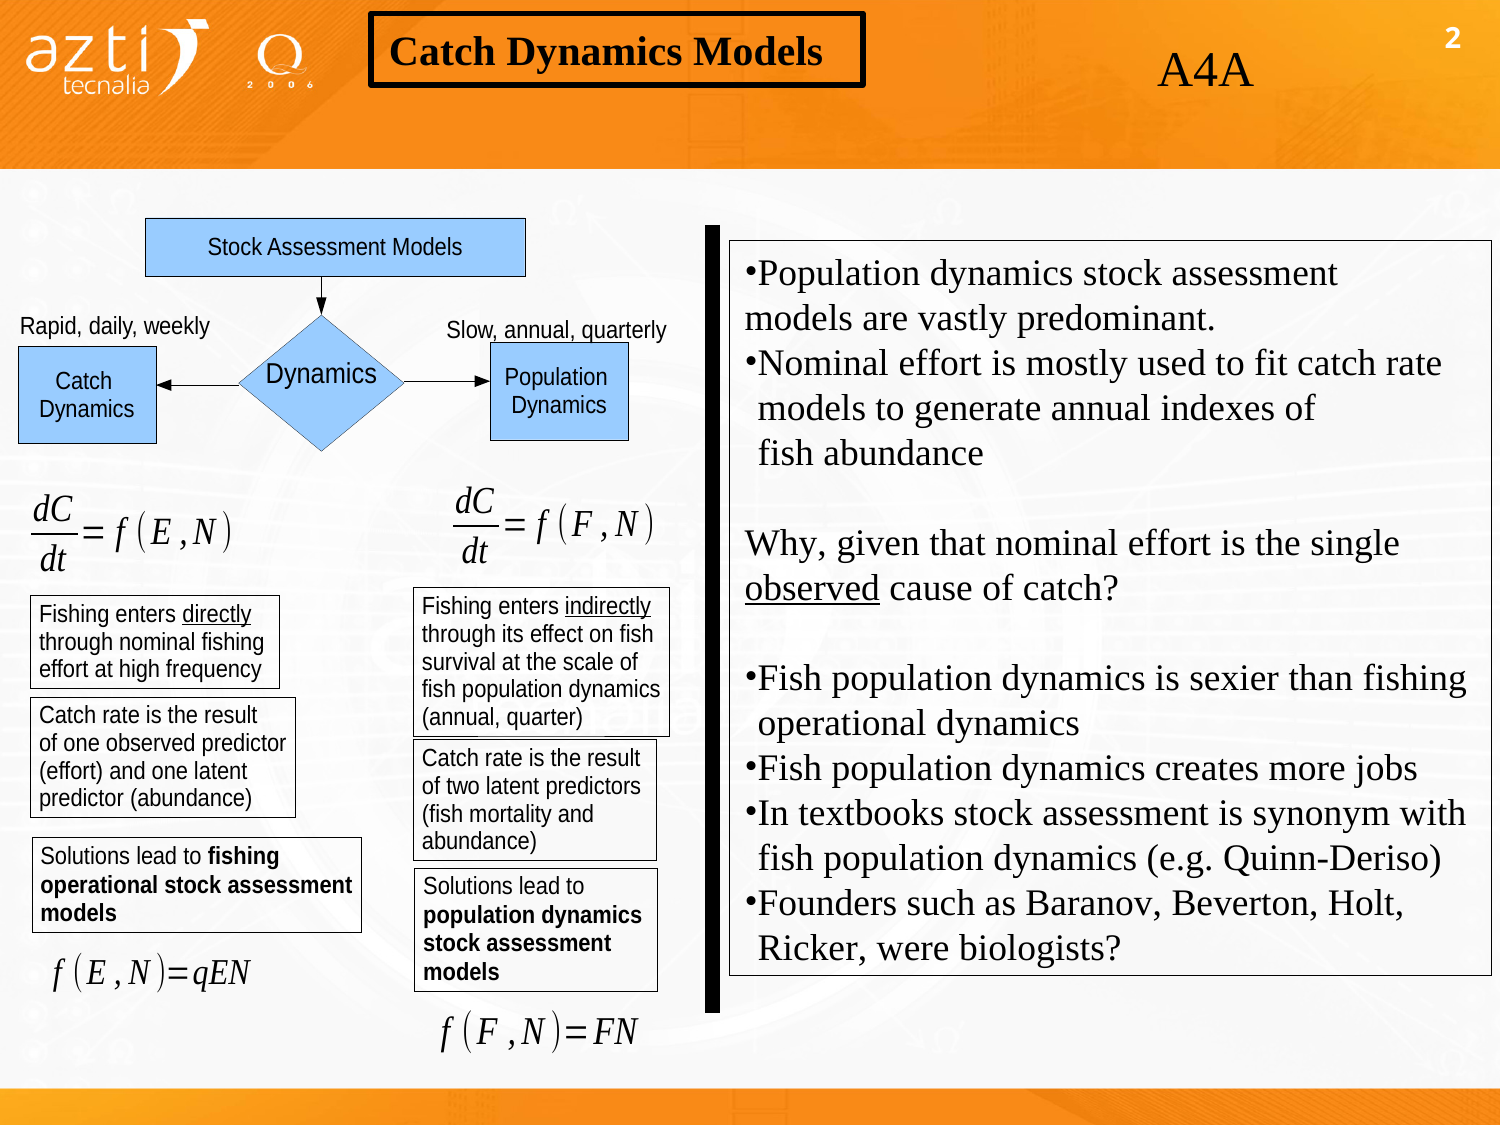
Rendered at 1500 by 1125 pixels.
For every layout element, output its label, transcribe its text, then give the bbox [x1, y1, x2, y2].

picture [0, 0, 1500, 1125]
text_box Catch Dynamics Models [371, 13, 863, 85]
text_box A4A [1142, 28, 1270, 104]
text_box Population dynamics stock assessment models are vastly predominant. Nominal effort is mostly used to fit catch rate models to generate annual indexes of fish abundance Why, given that nominal effort is the single observed cause of catch? Fish population dynamics is sexier than fishing operational dynamics Fish population dynamics creates more jobs In textbooks stock assessment is synonym with fish population dynamics (e.g. Quinn-Deriso) Founders such as Baranov, Beverton, Holt, Ricker, were biologists? [729, 240, 1492, 976]
